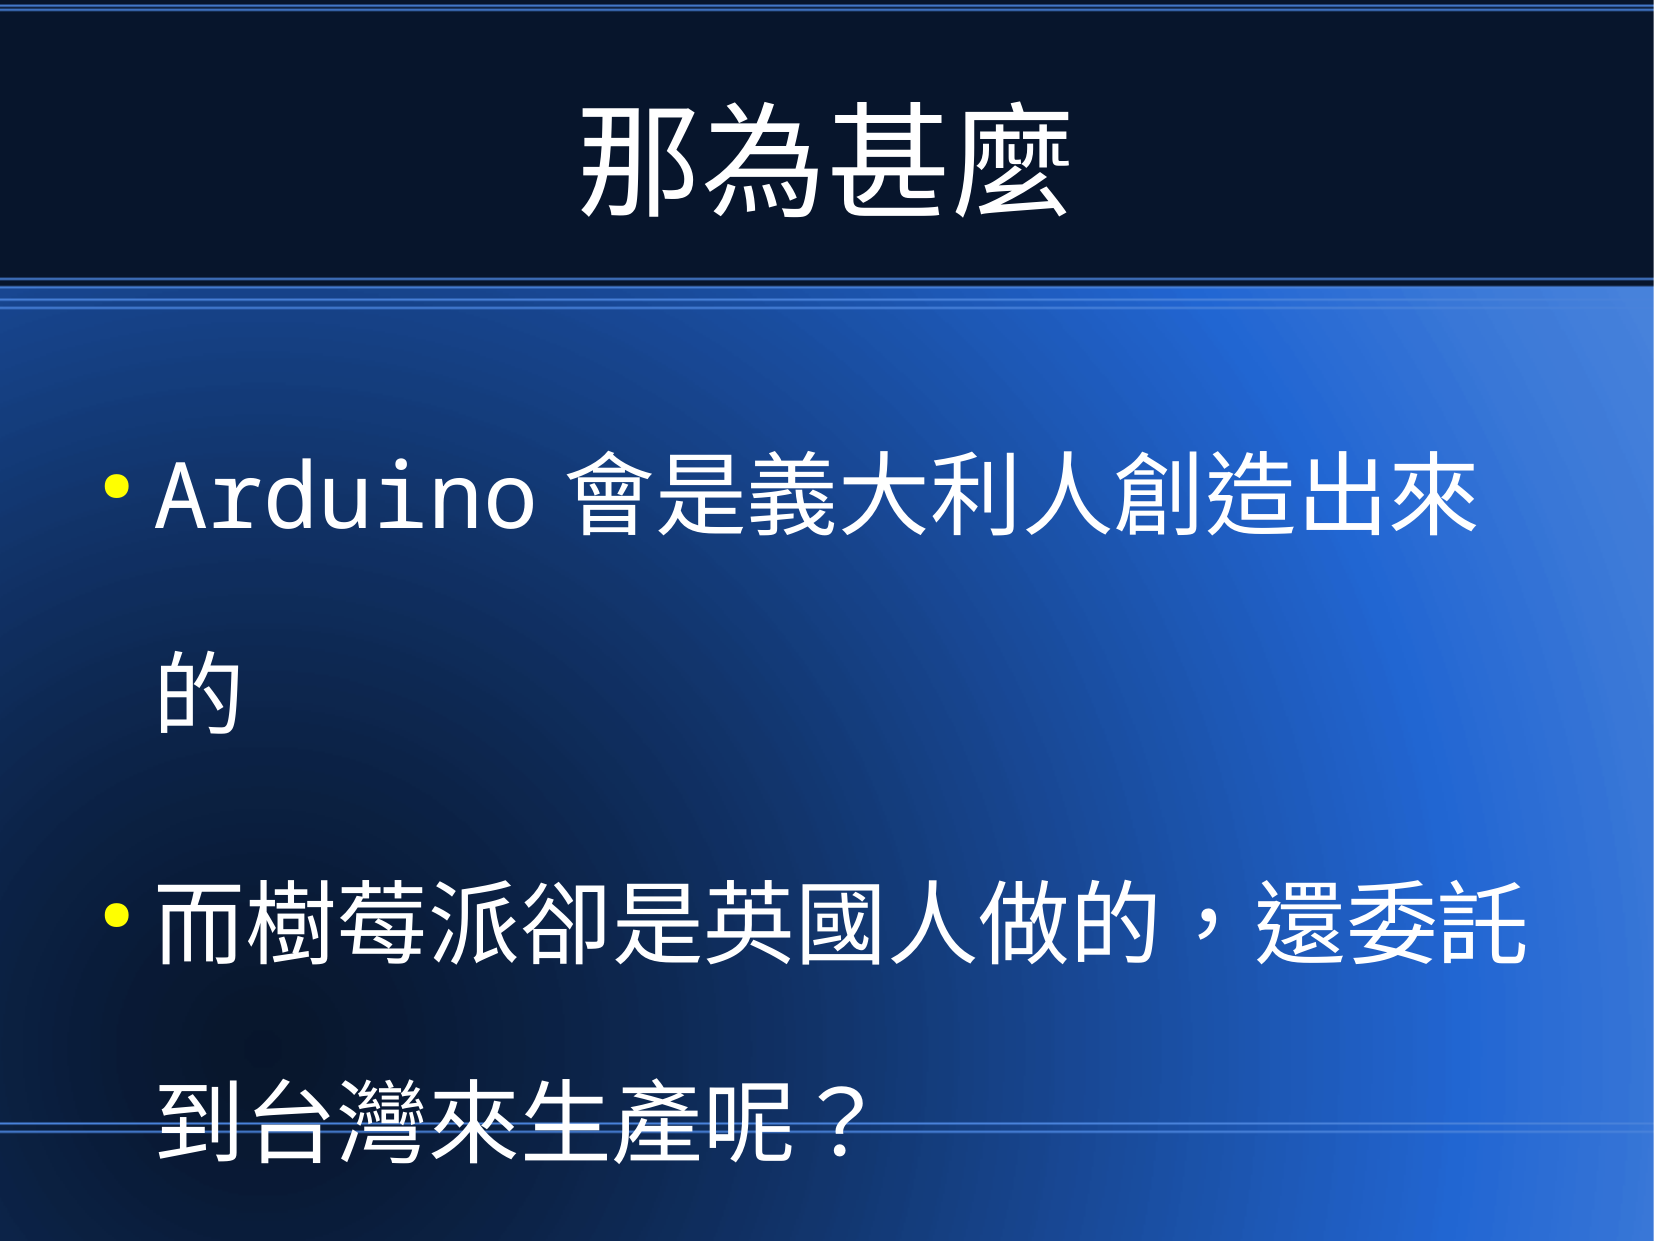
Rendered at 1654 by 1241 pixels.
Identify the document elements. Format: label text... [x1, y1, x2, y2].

picture [0, 0, 1654, 1241]
title 那為甚麼 [82, 49, 1571, 257]
list Arduino會是義大利人創造出來的 而樹莓派卻是英國人做的，還委託到台灣來生產呢？ [82, 355, 1571, 1241]
